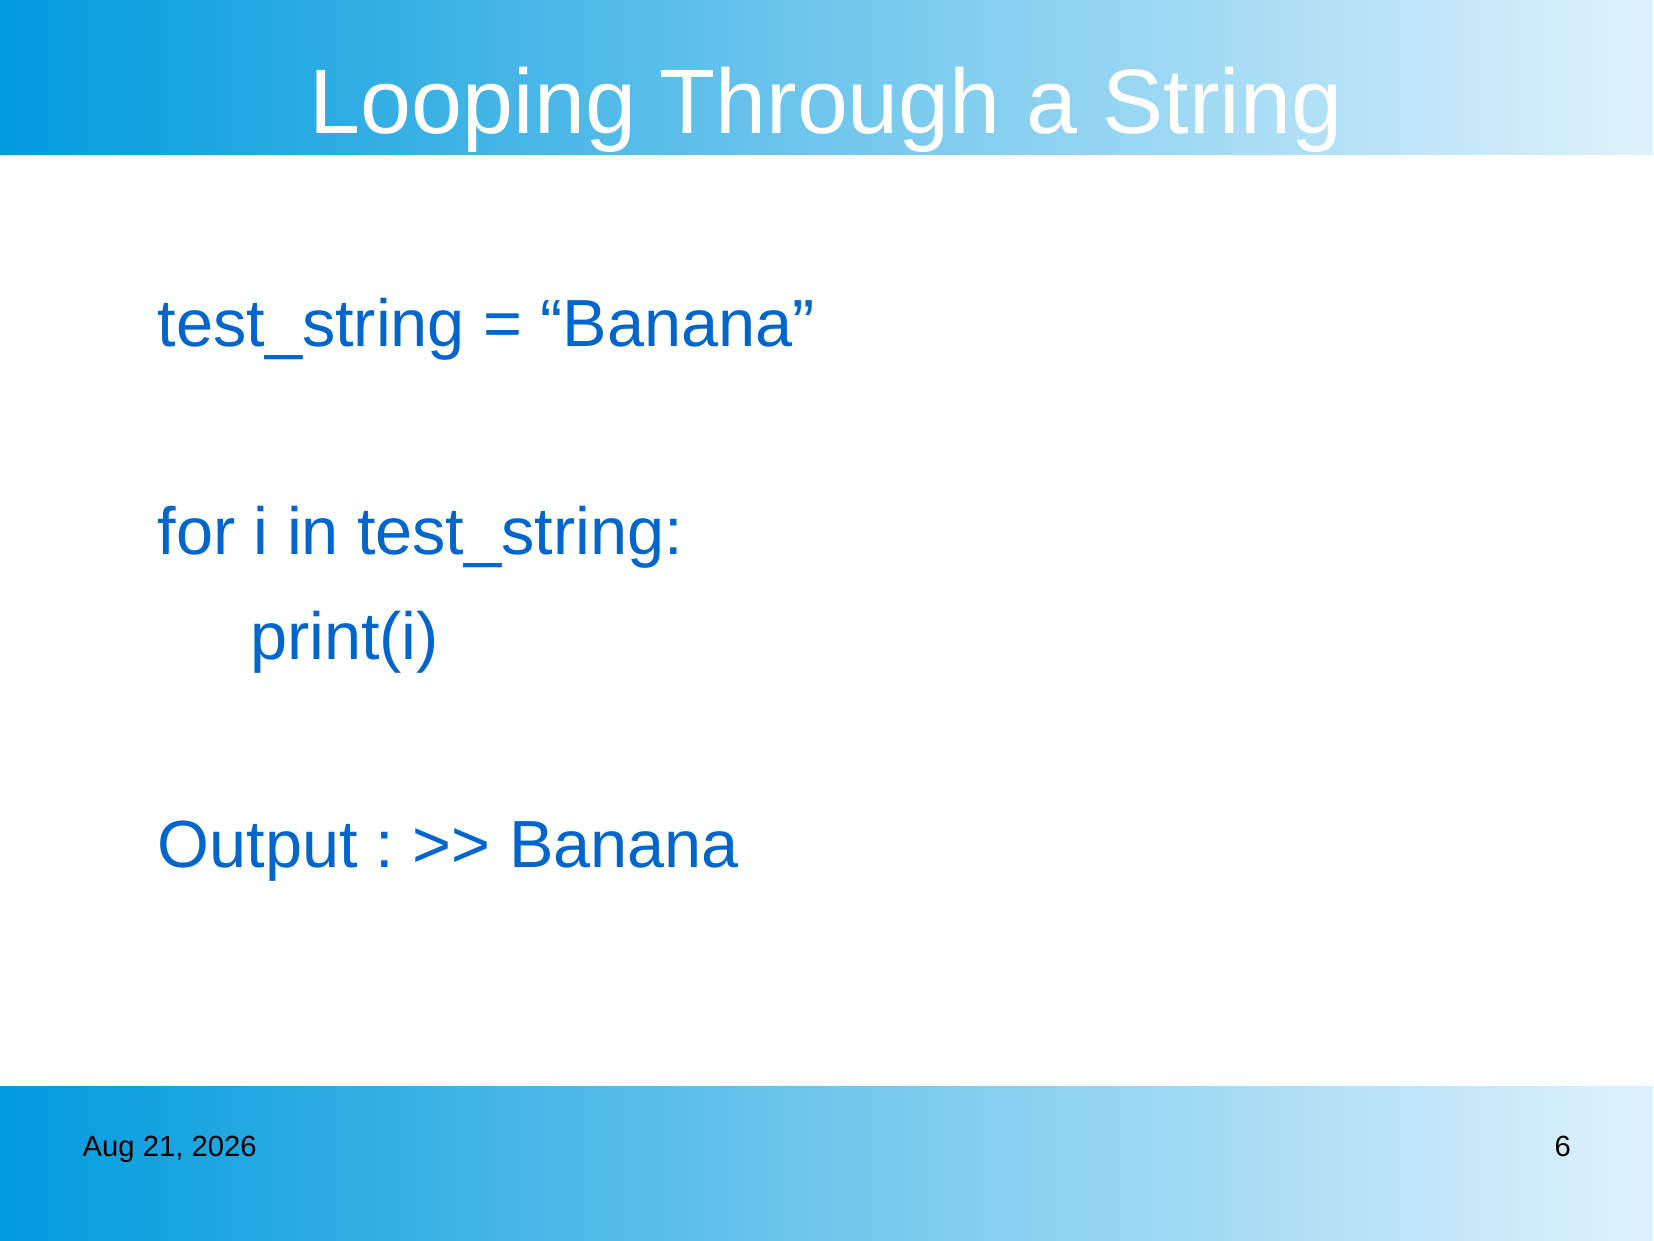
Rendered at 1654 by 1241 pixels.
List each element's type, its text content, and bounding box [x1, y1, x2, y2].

title Looping Through a String [82, 49, 1571, 155]
list test_string = “Banana” for i in test_string: print(i) Output : >> Banana [86, 285, 1576, 1006]
